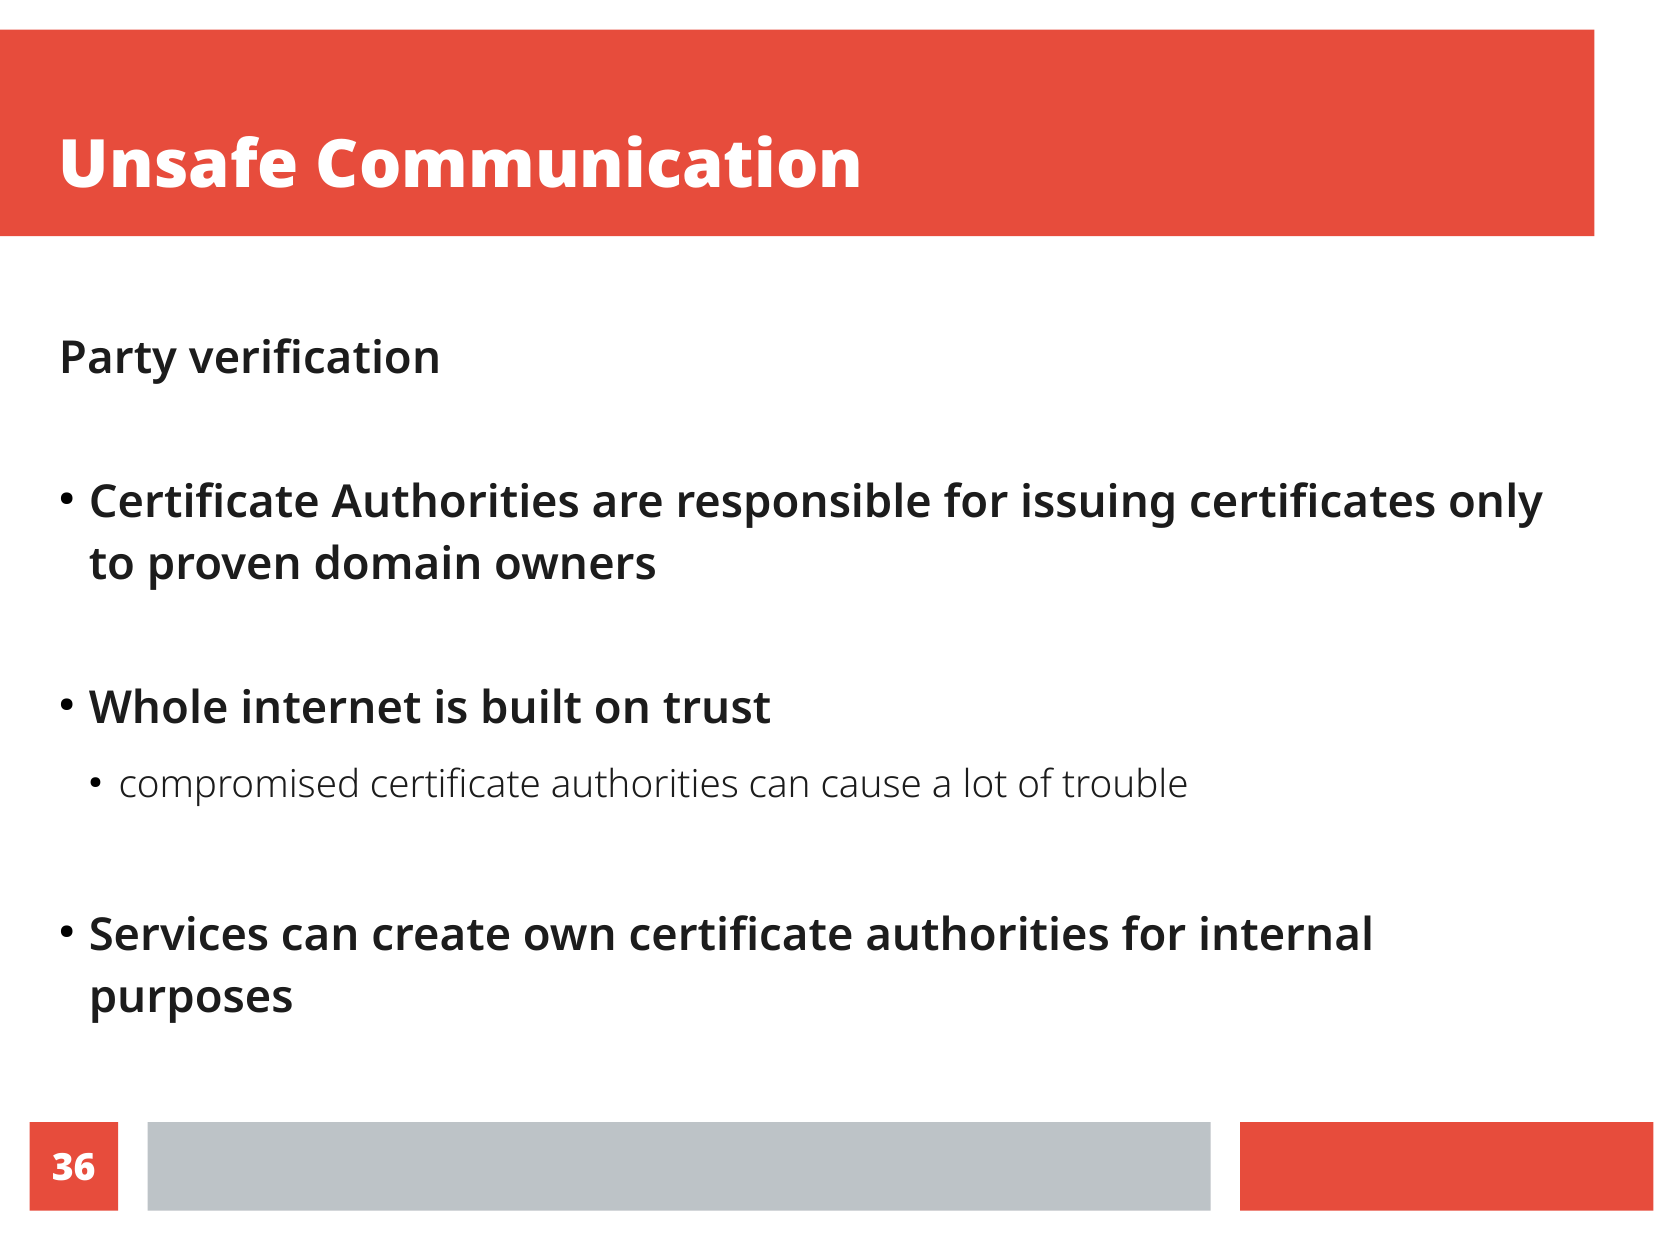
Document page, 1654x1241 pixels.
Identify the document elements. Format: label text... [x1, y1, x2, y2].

list Party verification Certificate Authorities are responsible for issuing certificates only to proven domain owners Whole internet is built on trust compromised certificate authorities can cause a lot of trouble Services can create own certificate authorities for internal purposes [59, 324, 1565, 1093]
title Unsafe Communication [59, 59, 1595, 207]
